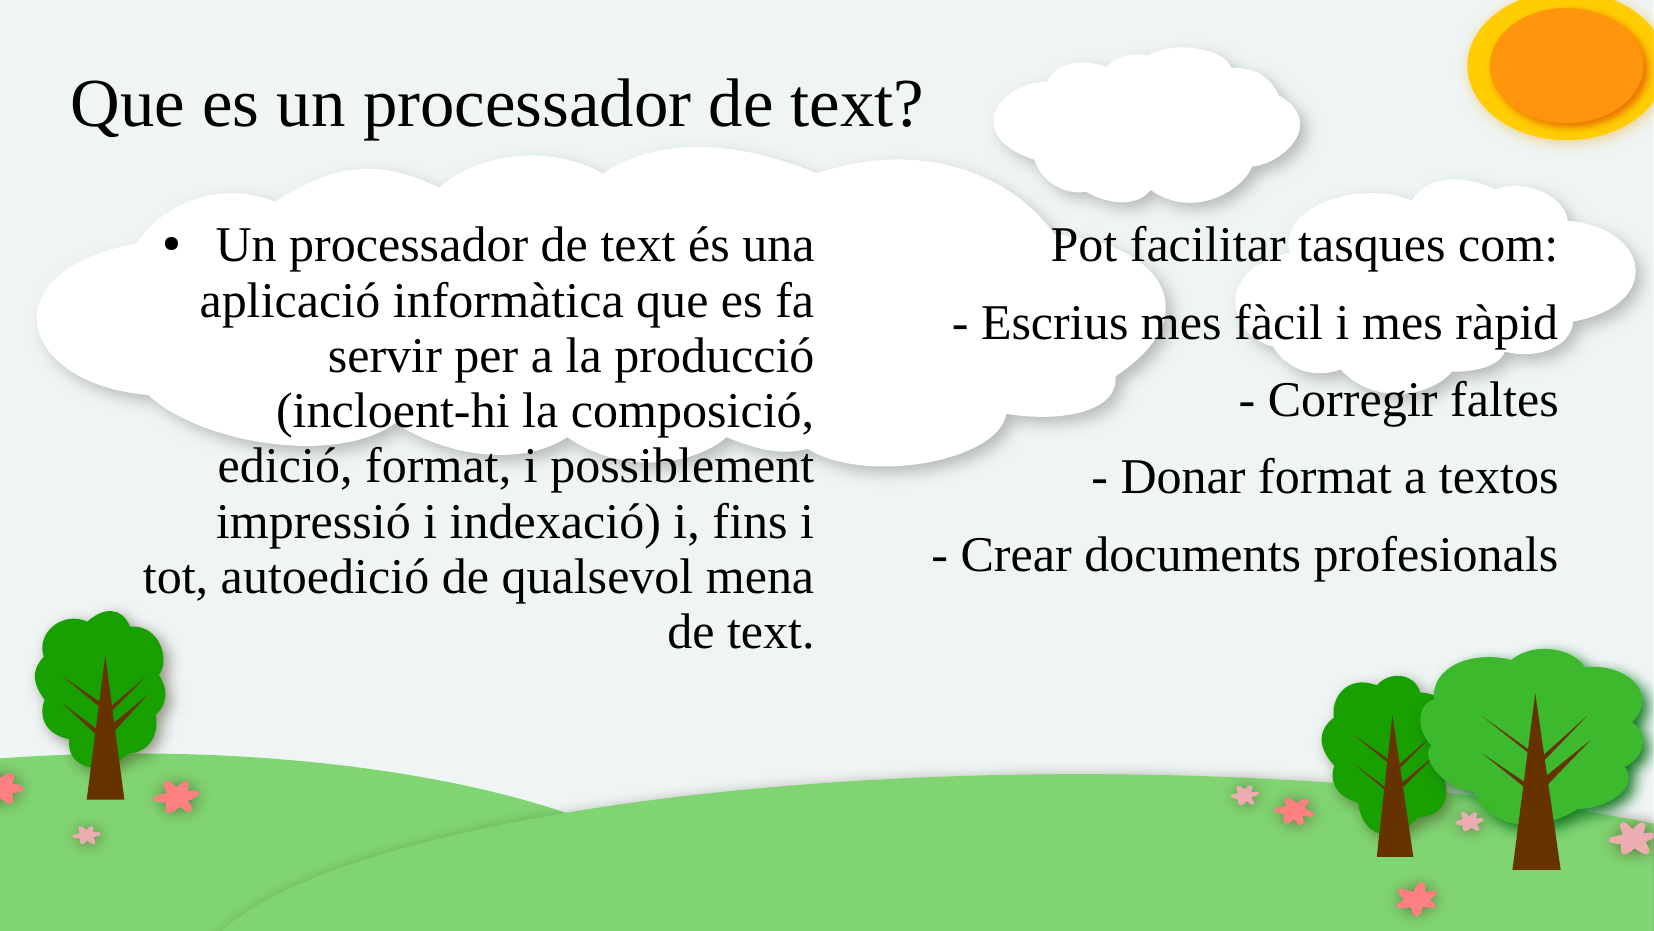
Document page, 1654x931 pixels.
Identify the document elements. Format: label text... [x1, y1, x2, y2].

title Que es un processador de text? [70, 0, 1536, 213]
list Un processador de text és una aplicació informàtica que es fa servir per a la producció (incloent-hi la composició, edició, format, i possiblement impressió i indexació) i, fins i tot, autoedició de qualsevol mena de text. Pot facilitar tasques com: - Escrius mes fàcil i mes ràpid - Corregir faltes - Donar format a textos - Crear documents profesionals [70, 217, 1559, 757]
